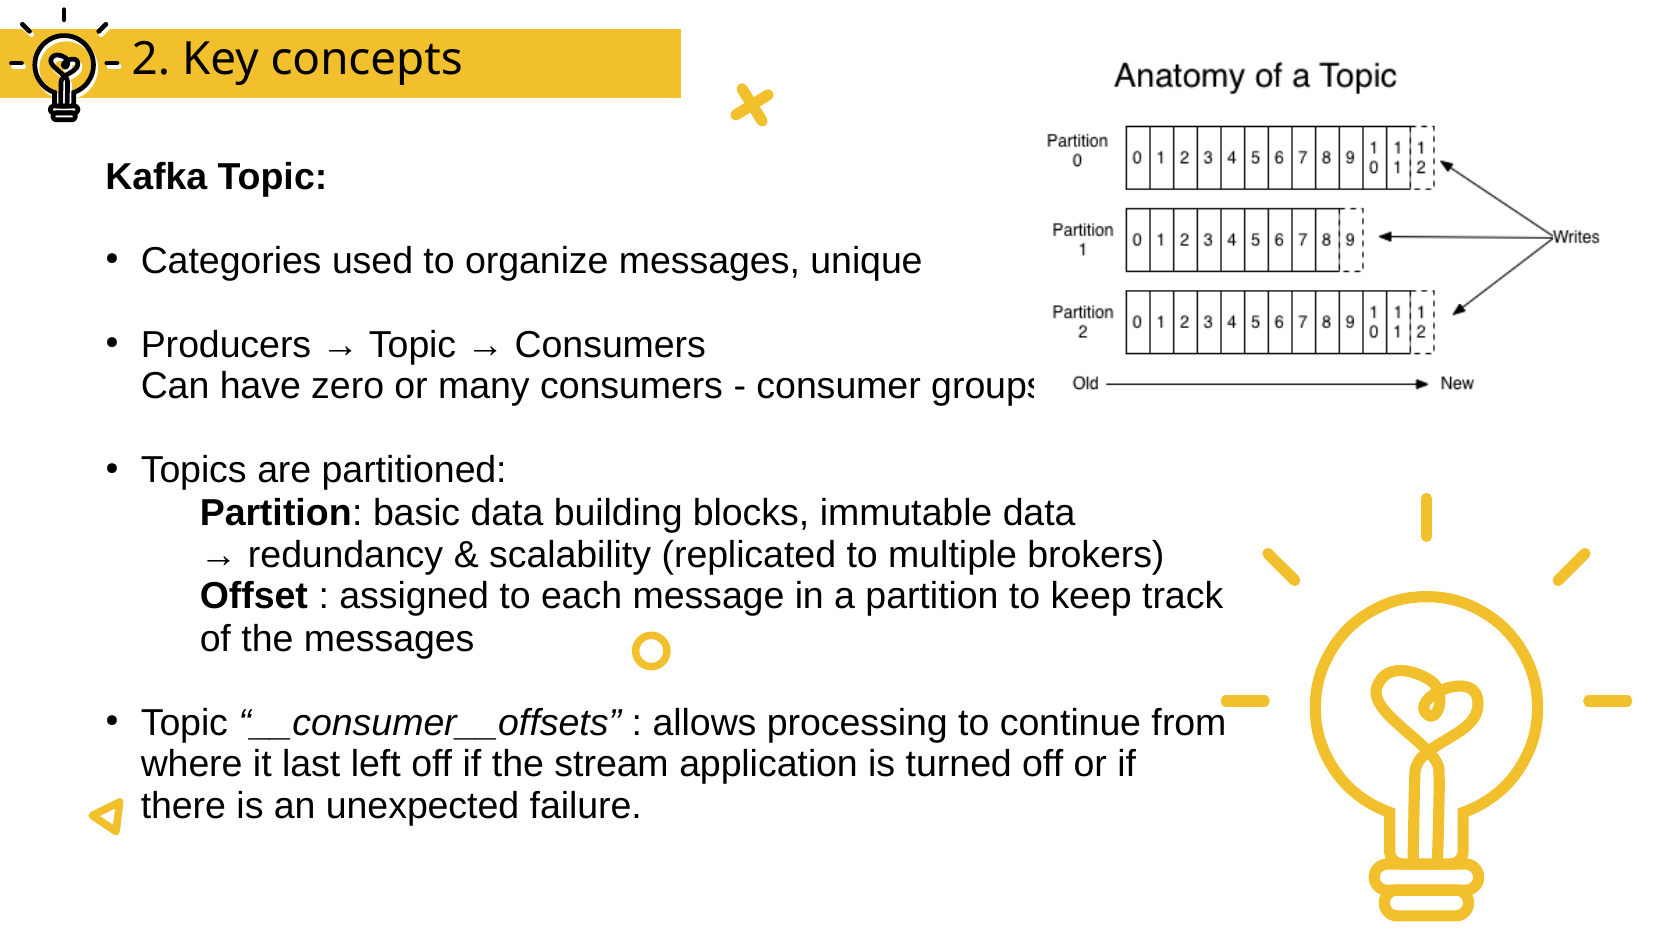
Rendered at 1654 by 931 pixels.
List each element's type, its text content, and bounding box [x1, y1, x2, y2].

picture [1034, 41, 1613, 413]
text_box Kafka Topic: Categories used to organize messages, unique Producers → Topic → Consumers Can have zero or many consumers - consumer groups Topics are partitioned: Partition: basic data building blocks, immutable data → redundancy & scalability (replicated to multiple brokers) Offset : assigned to each message in a partition to keep track of the messages Topic “__consumer__offsets” : allows processing to continue from where it last left off if the stream application is turned off or if there is an unexpected failure. [90, 147, 1479, 835]
title 2. Key concepts [131, 16, 578, 97]
